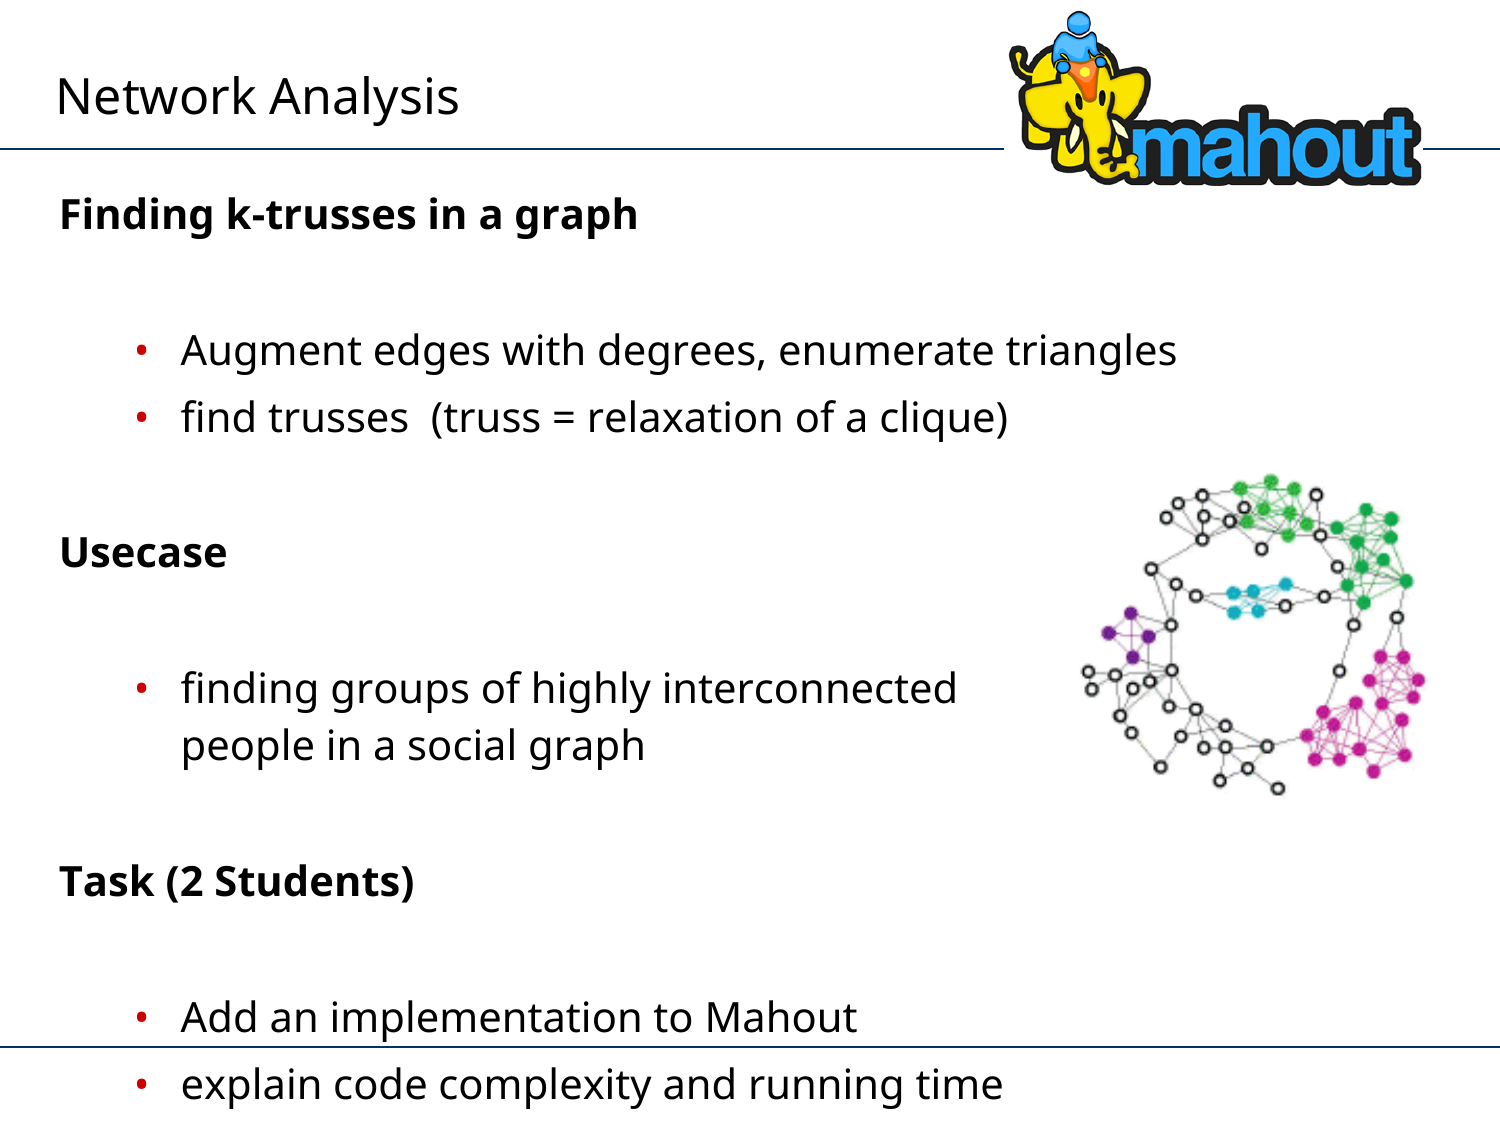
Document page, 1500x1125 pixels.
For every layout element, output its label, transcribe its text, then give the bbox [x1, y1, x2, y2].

picture [1004, 10, 1423, 177]
list Finding k-trusses in a graph Augment edges with degrees, enumerate triangles find trusses (truss = relaxation of a clique) Usecase finding groups of highly interconnected people in a social graph Task (2 Students) Add an implementation to Mahout explain code complexity and running time [44, 177, 1450, 1060]
picture [1033, 439, 1465, 827]
title Network Analysis [41, 0, 1016, 138]
